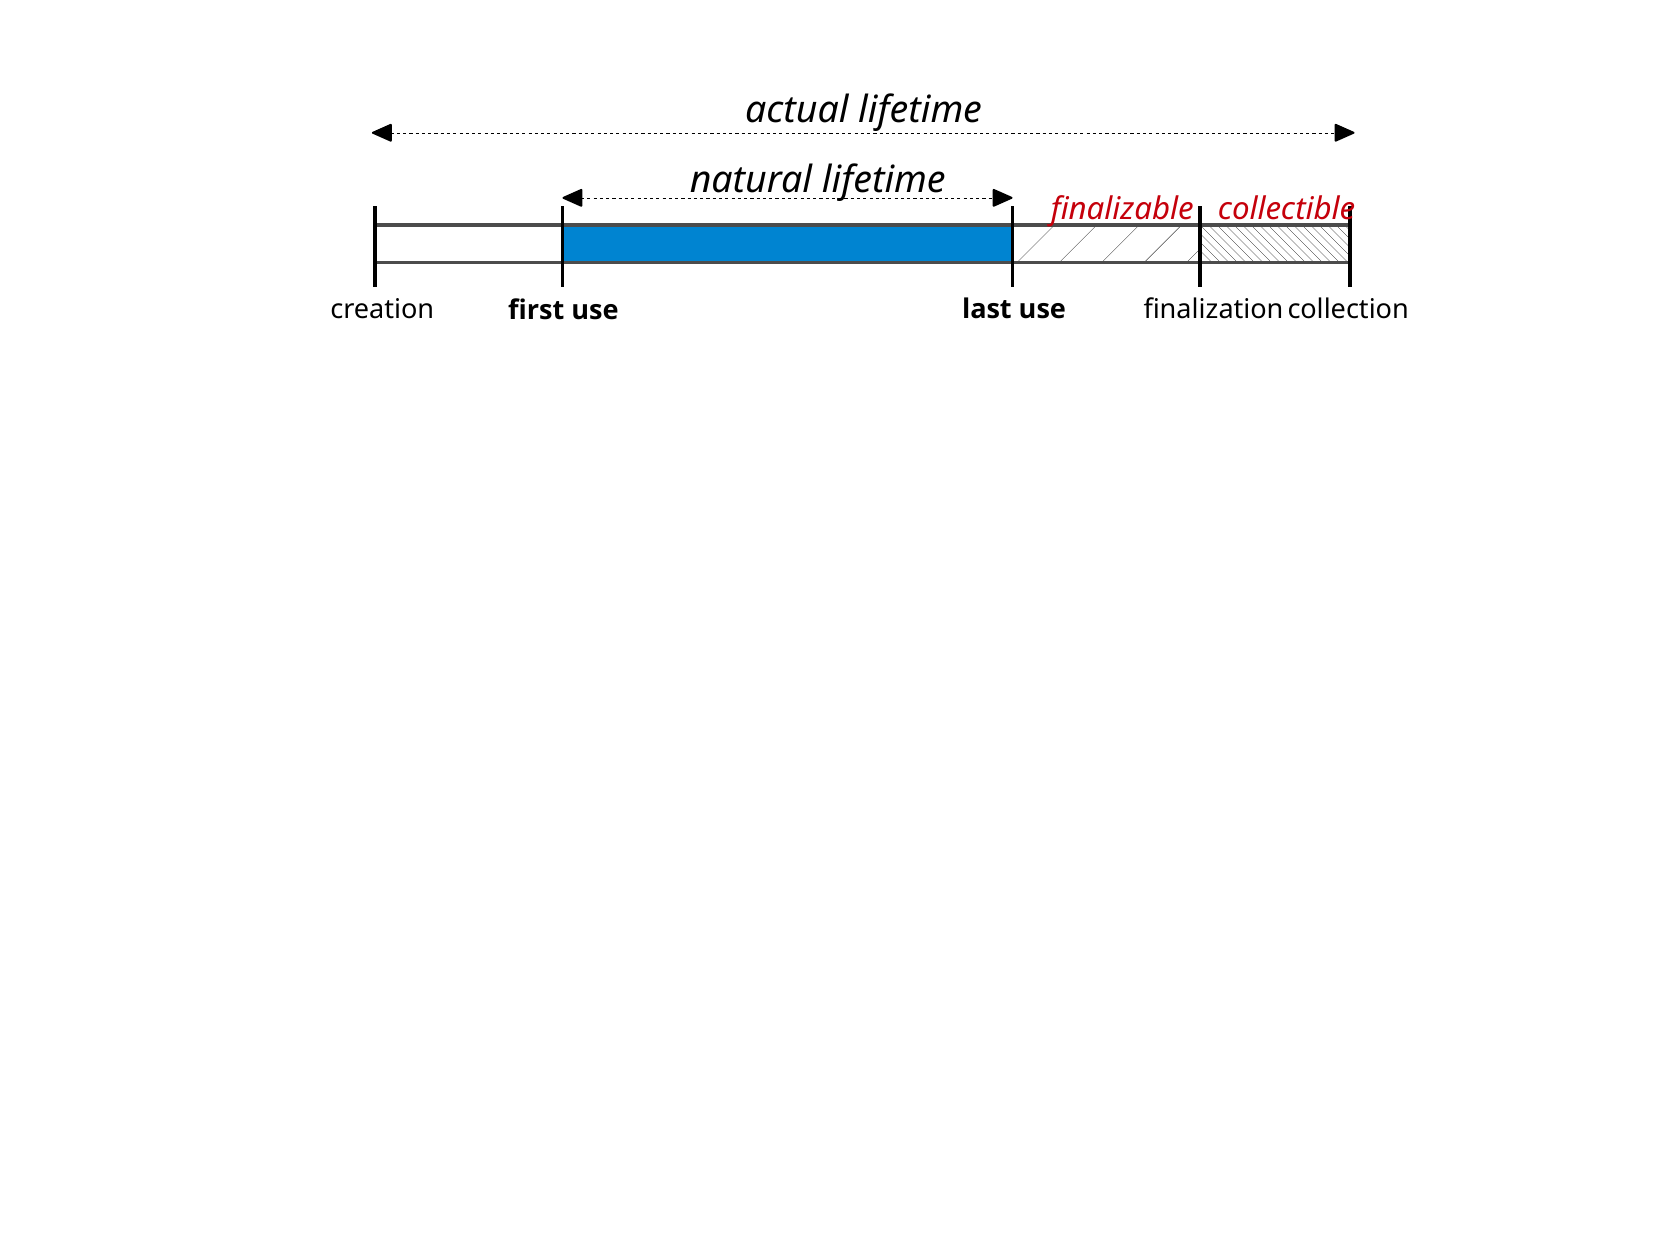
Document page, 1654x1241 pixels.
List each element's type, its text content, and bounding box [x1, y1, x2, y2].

text_box collection [1272, 282, 1410, 338]
text_box last use [947, 282, 1082, 340]
text_box finalizable [1036, 178, 1186, 230]
text_box first use [493, 283, 634, 330]
text_box [1014, 225, 1198, 263]
text_box creation [315, 282, 436, 329]
text_box [564, 225, 1011, 263]
text_box actual lifetime [730, 75, 958, 133]
text_box [1202, 225, 1348, 263]
text_box finalization [1128, 282, 1272, 329]
text_box collectible [1203, 178, 1345, 230]
text_box natural lifetime [675, 144, 916, 203]
